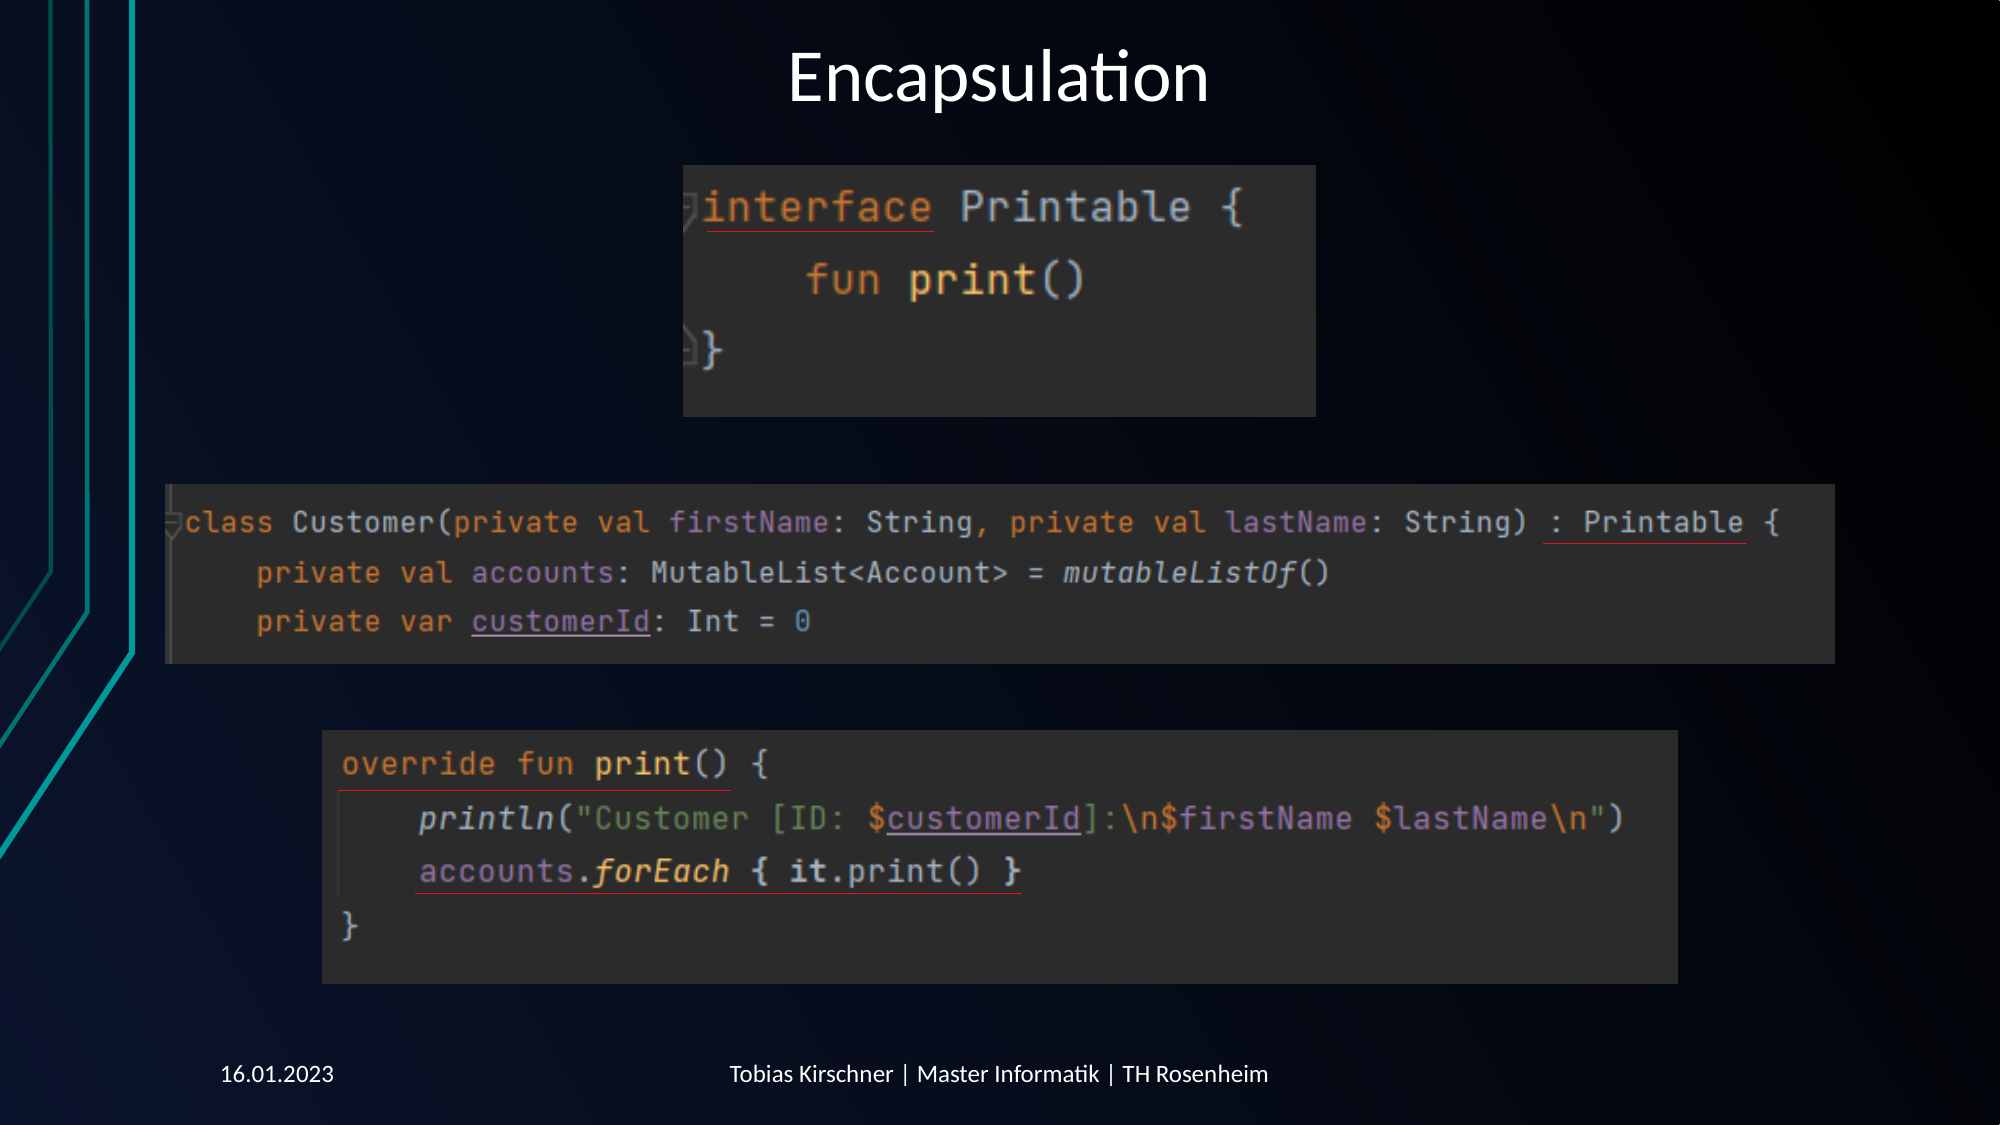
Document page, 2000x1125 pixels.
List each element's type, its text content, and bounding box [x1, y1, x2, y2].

text_box 16.01.2023 [199, 1042, 566, 1103]
picture [322, 731, 1678, 985]
text_box Tobias Kirschner | Master Informatik | TH Rosenheim [566, 1042, 1433, 1103]
title Encapsulation [149, 10, 1850, 128]
picture [165, 484, 1835, 664]
picture [683, 165, 1316, 417]
